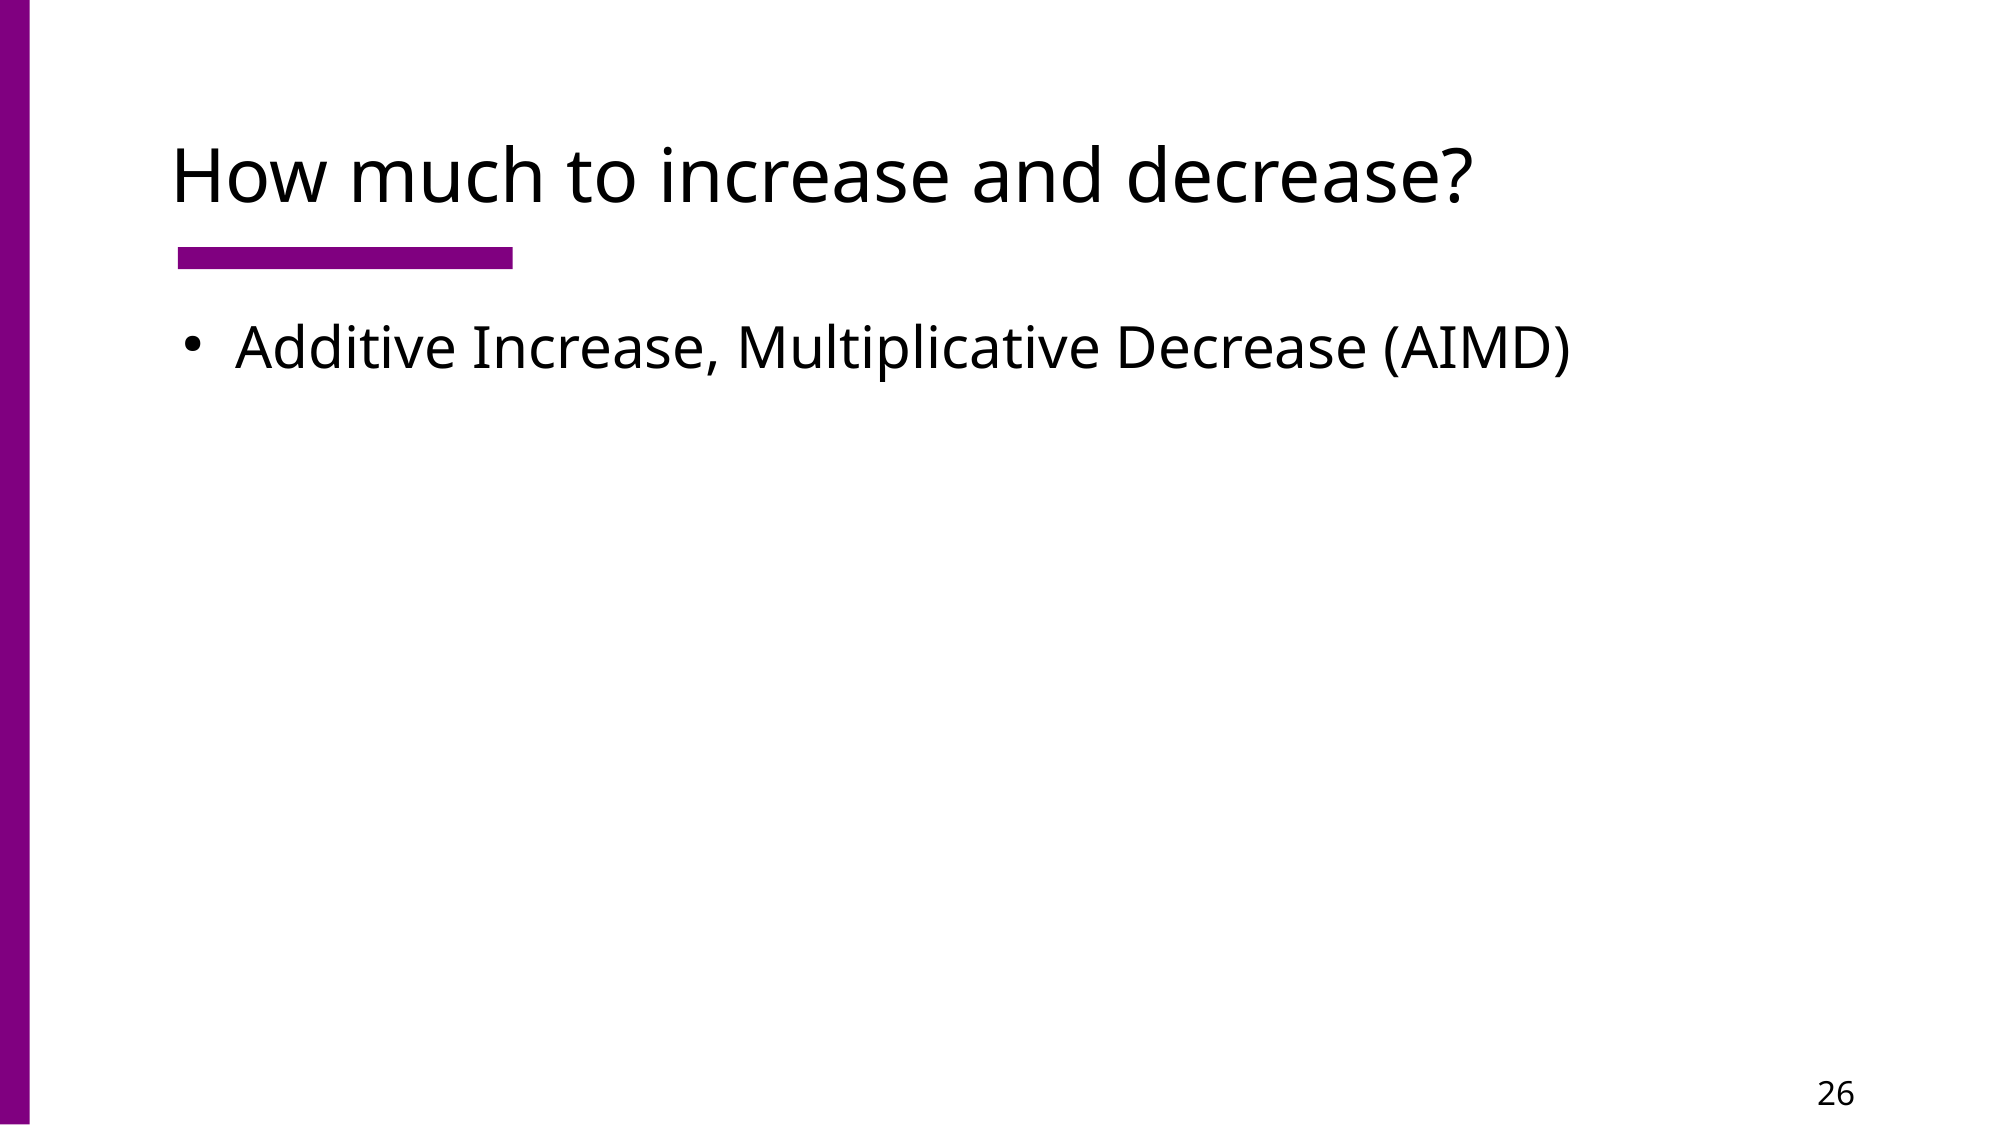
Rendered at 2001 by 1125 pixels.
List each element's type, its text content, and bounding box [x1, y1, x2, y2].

title How much to increase and decrease? [120, 119, 1932, 226]
list Additive Increase, Multiplicative Decrease (AIMD) [149, 302, 1959, 1125]
